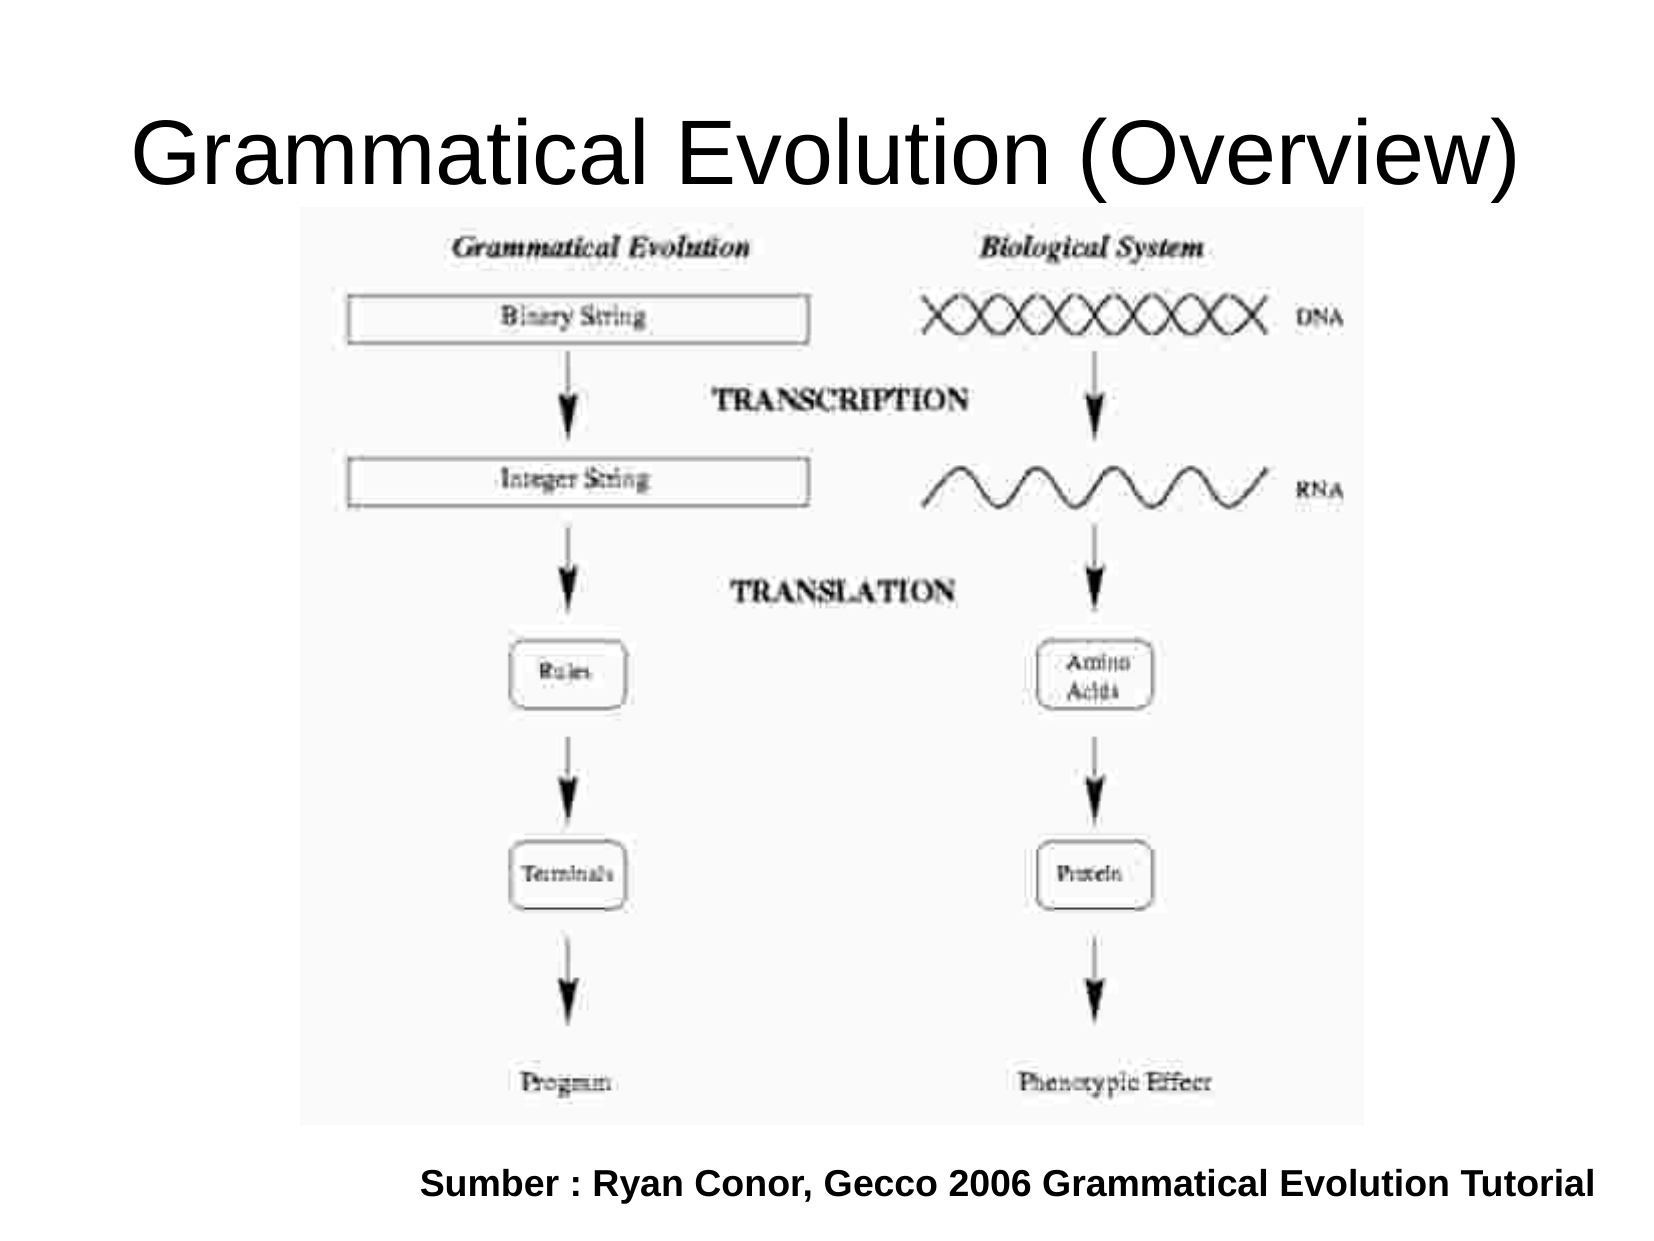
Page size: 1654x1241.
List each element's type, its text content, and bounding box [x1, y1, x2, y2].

picture [300, 207, 1364, 1126]
title Grammatical Evolution (Overview) [82, 49, 1571, 257]
text_box Sumber : Ryan Conor, Gecco 2006 Grammatical Evolution Tutorial [405, 1155, 1636, 1212]
